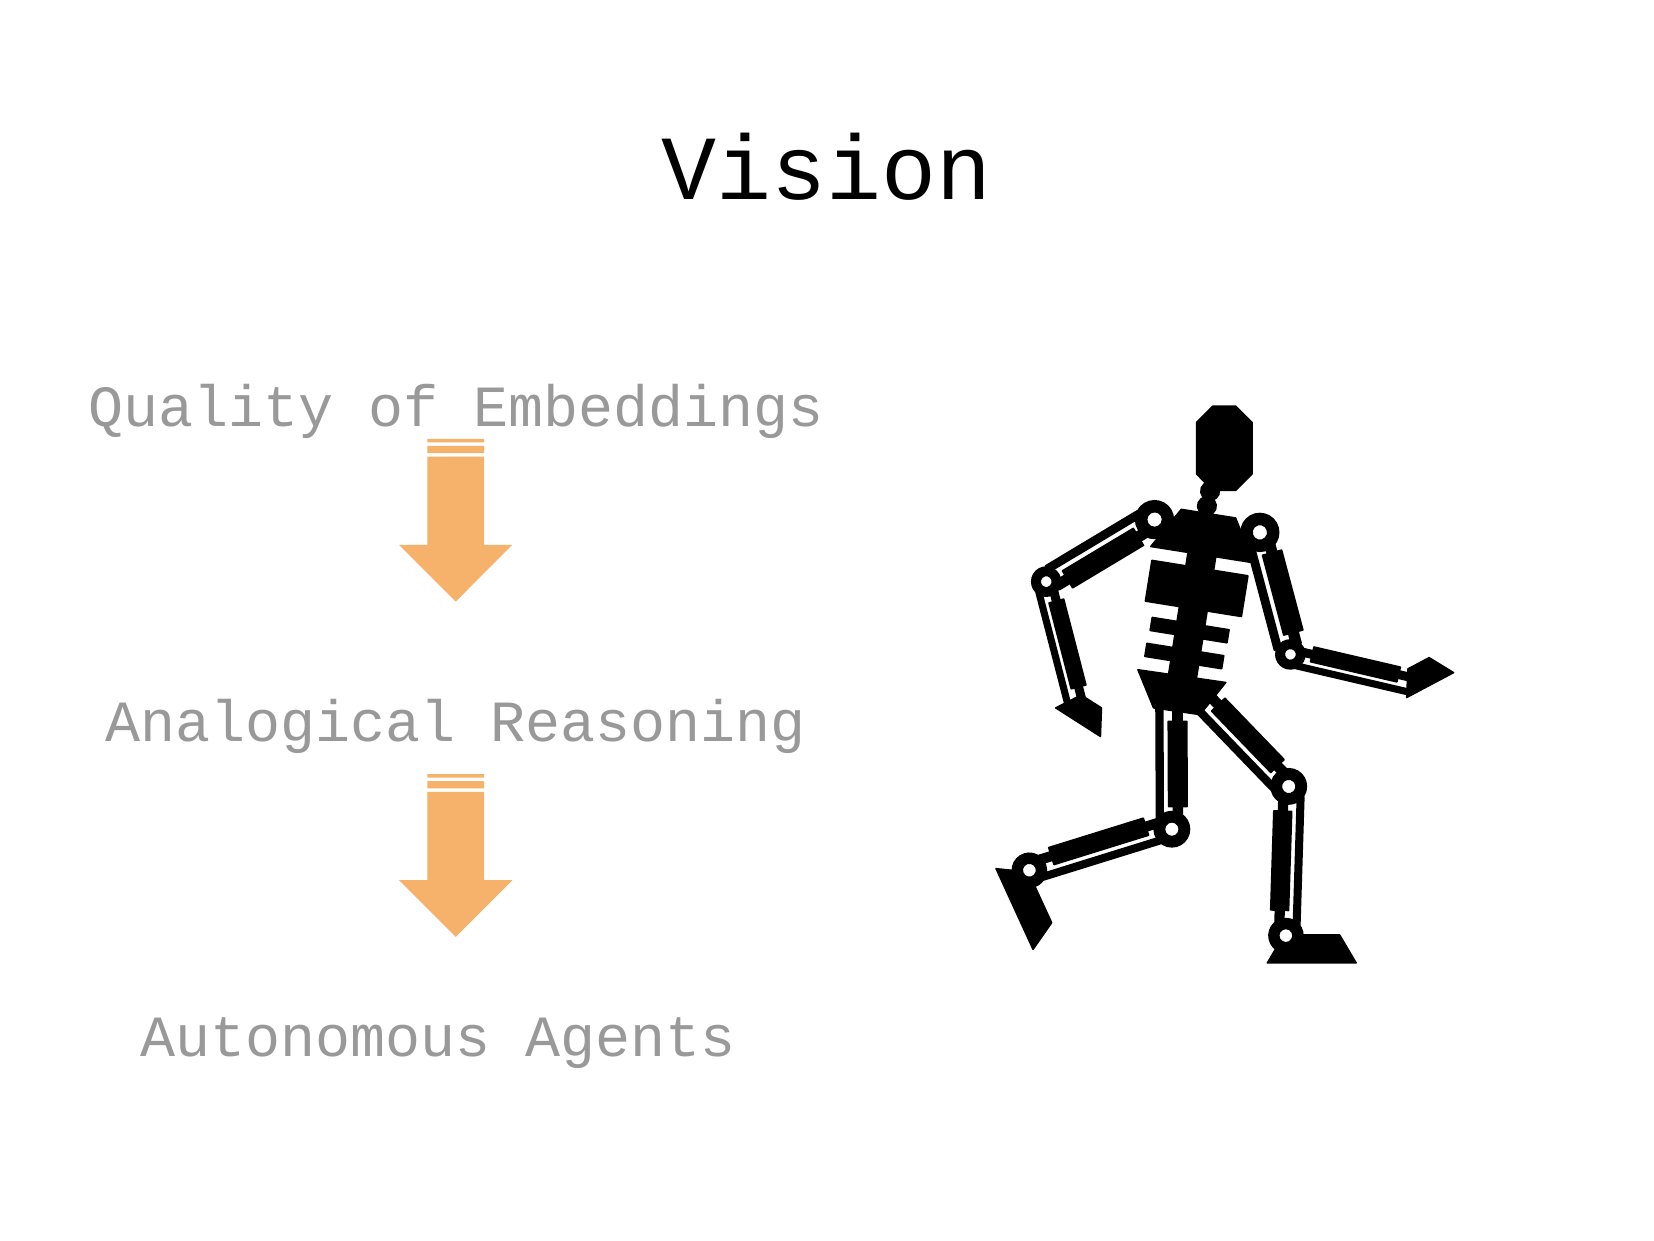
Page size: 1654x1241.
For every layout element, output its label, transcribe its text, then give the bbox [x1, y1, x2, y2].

text_box [427, 445, 485, 454]
text_box Vision [82, 59, 1571, 267]
text_box [427, 438, 485, 443]
text_box Quality of Embeddings Analogical Reasoning Autonomous Agents [82, 333, 829, 1114]
text_box [427, 781, 485, 789]
text_box [398, 791, 513, 937]
text_box [996, 406, 1454, 963]
text_box [427, 774, 485, 778]
text_box [398, 456, 513, 602]
